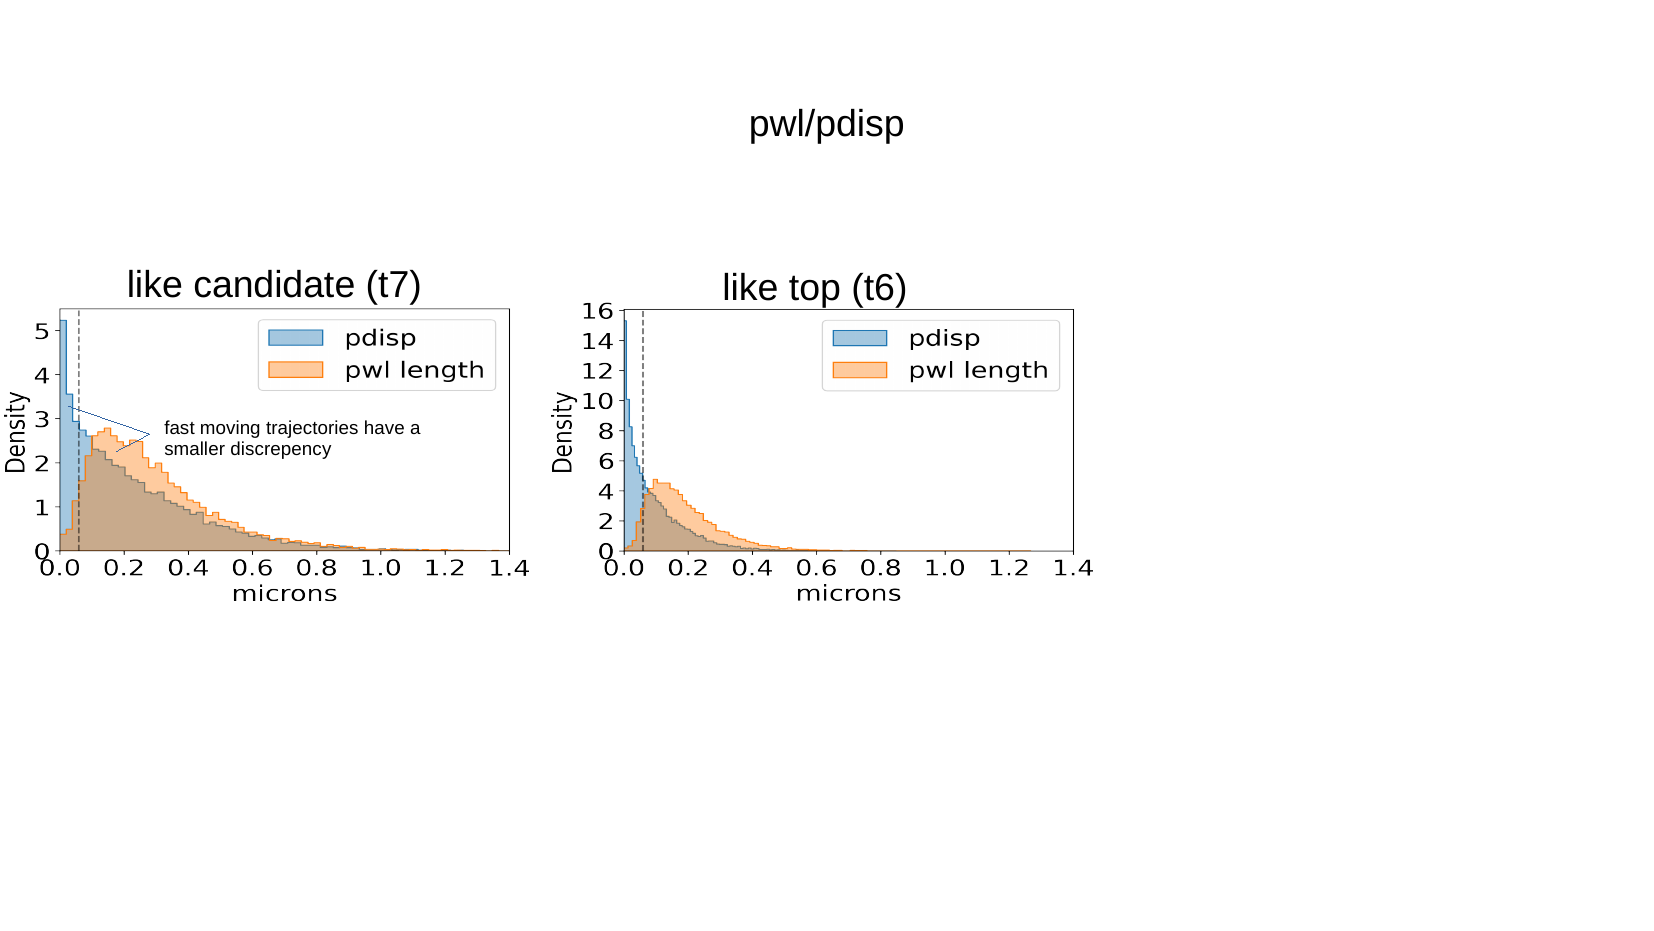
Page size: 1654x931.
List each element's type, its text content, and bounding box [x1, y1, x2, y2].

text_box fast moving trajectories have a smaller discrepency [149, 410, 465, 542]
picture [0, 294, 1104, 613]
text_box like top (t6) [707, 259, 1040, 316]
text_box like candidate (t7) [112, 256, 444, 314]
title pwl/pdisp [82, 45, 1571, 201]
